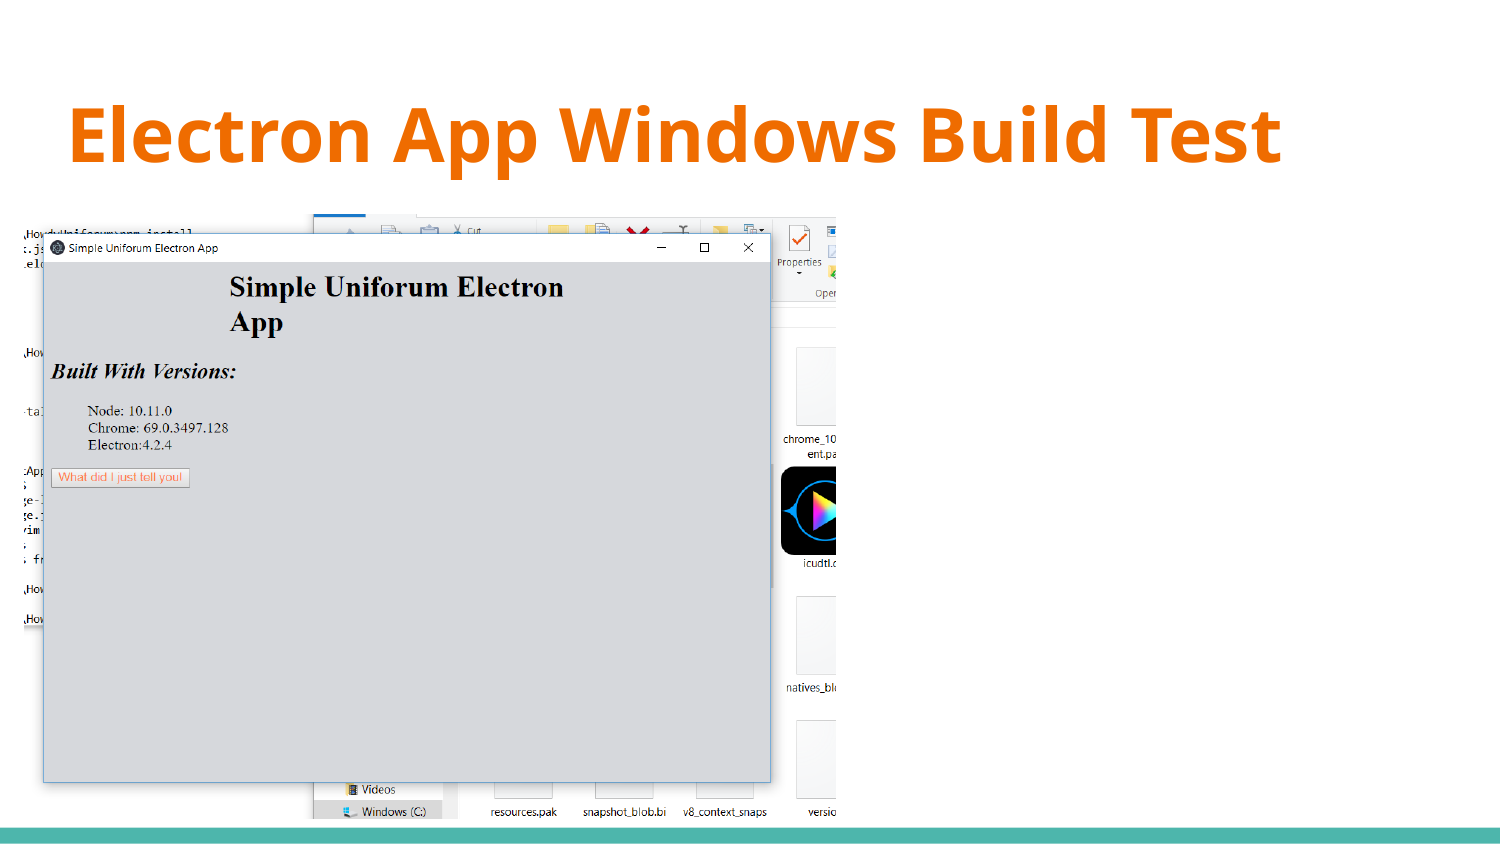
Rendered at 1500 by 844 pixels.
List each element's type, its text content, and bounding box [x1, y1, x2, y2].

picture [24, 214, 836, 819]
title Electron App Windows Build Test [51, 72, 1449, 189]
